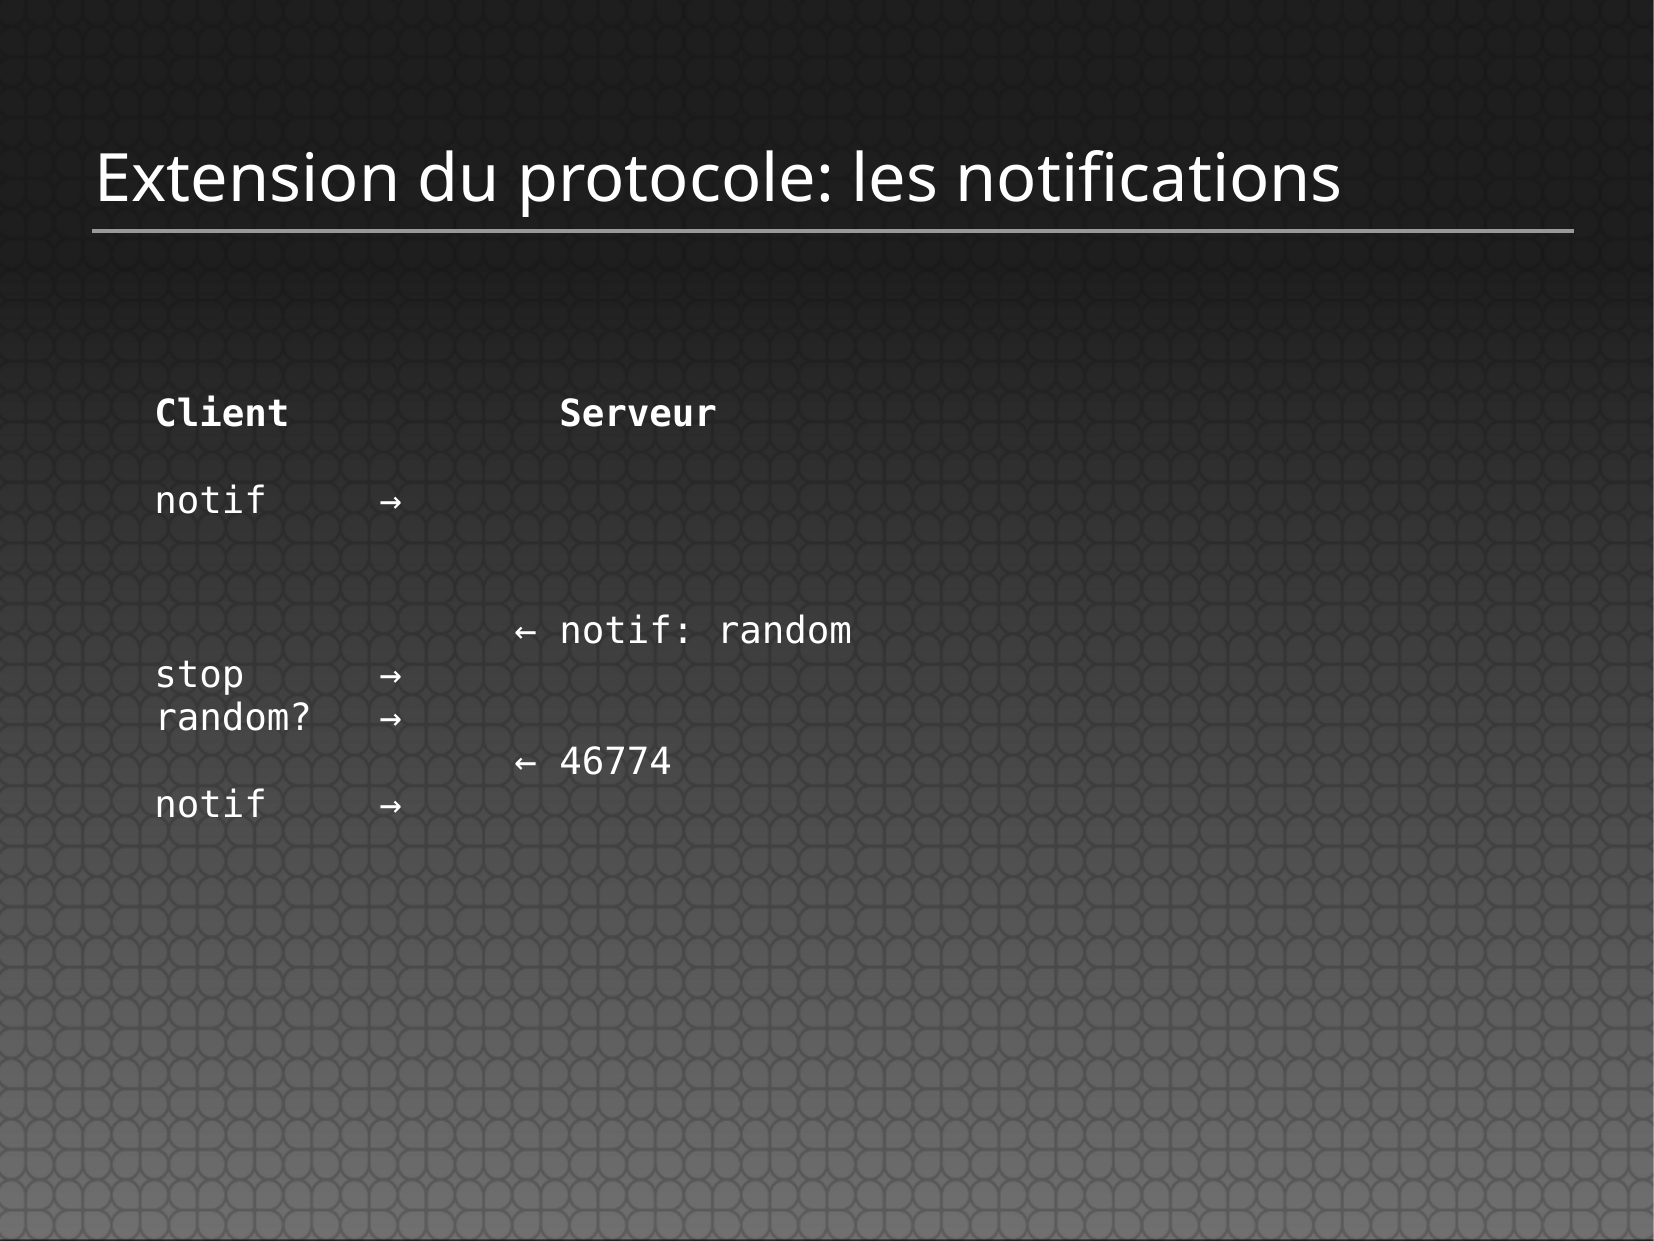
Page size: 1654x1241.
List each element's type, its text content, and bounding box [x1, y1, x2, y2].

title Extension du protocole: les notifications [94, 100, 1426, 248]
title Client Serveur notif → ← notif: random stop → random? → ← 46774 notif → [64, 248, 1586, 1014]
picture [0, 0, 1654, 1241]
